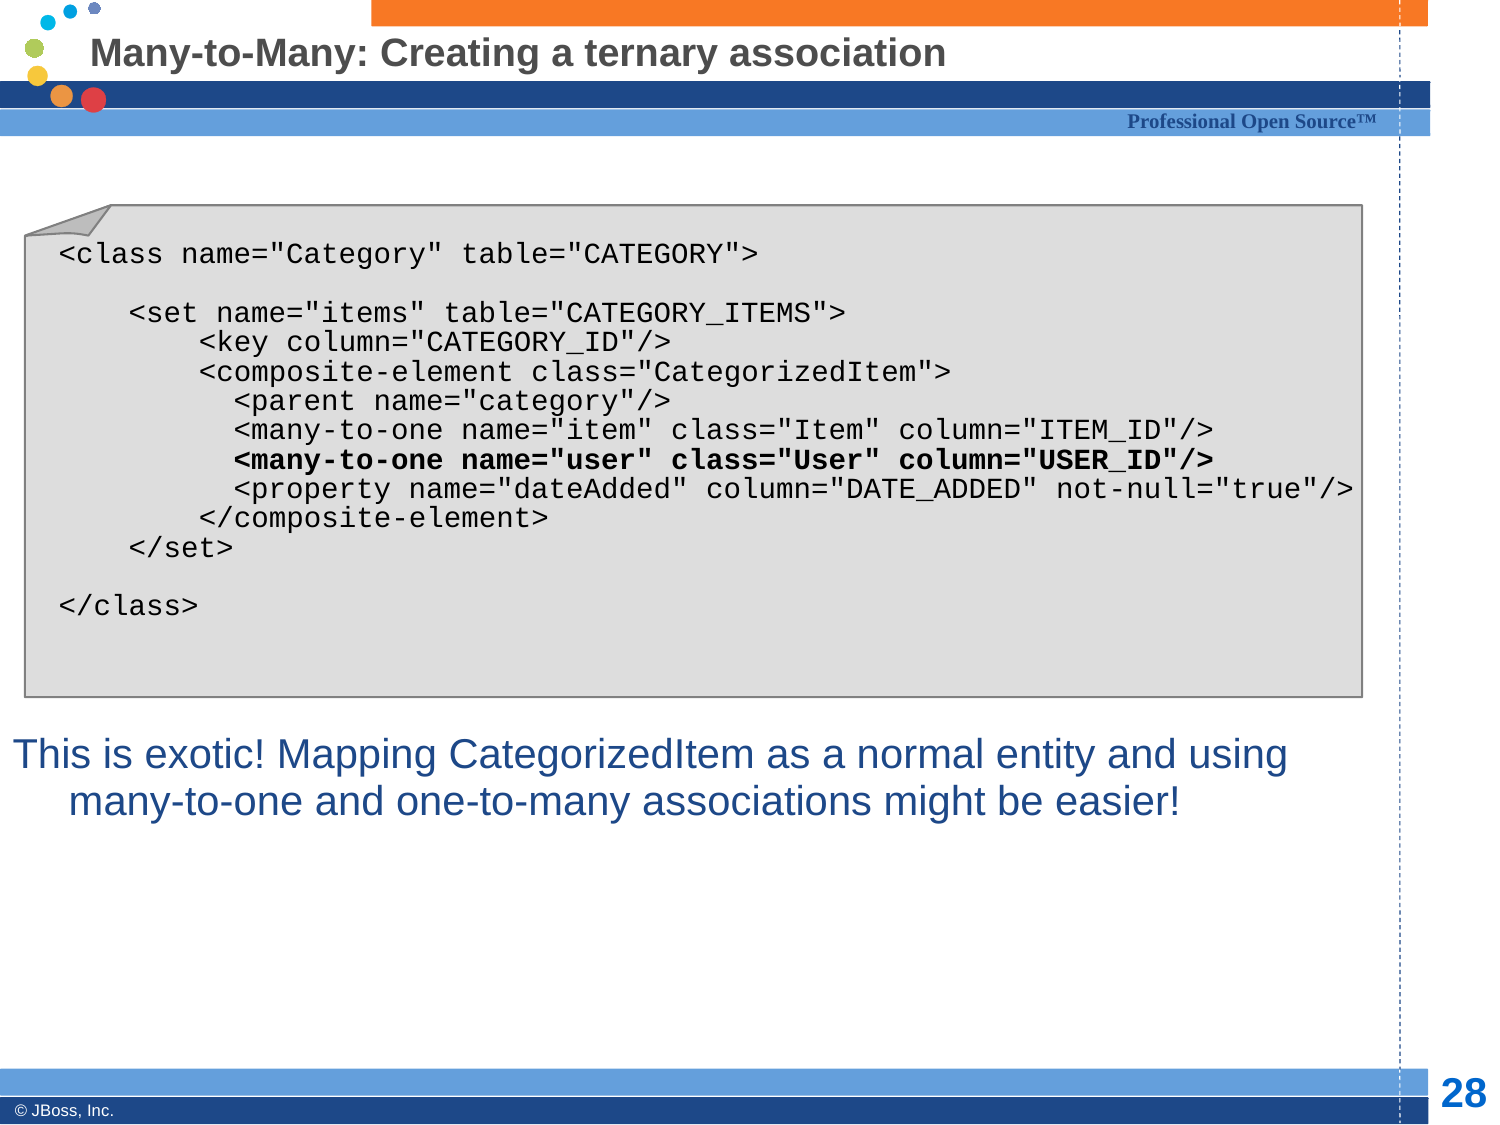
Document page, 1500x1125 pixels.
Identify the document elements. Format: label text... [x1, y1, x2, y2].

text_box <class name="Category" table="CATEGORY"> <set name="items" table="CATEGORY_ITEMS"> <key column="CATEGORY_ID"/> <composite-element class="CategorizedItem"> <parent name="category"/> <many-to-one name="item" class="Item" column="ITEM_ID"/> <many-to-one name="user" class="User" column="USER_ID"/> <property name="dateAdded" column="DATE_ADDED" not-null="true"/> </composite-element> </set> </class> [43, 210, 1376, 630]
list This is exotic! Mapping CategorizedItem as a normal entity and using many-to-one and one-to-many associations might be easier! [12, 162, 1388, 1063]
title Many-to-Many: Creating a ternary association [75, 20, 1351, 84]
text_box [24, 229, 1363, 698]
text_box [97, 205, 1363, 210]
